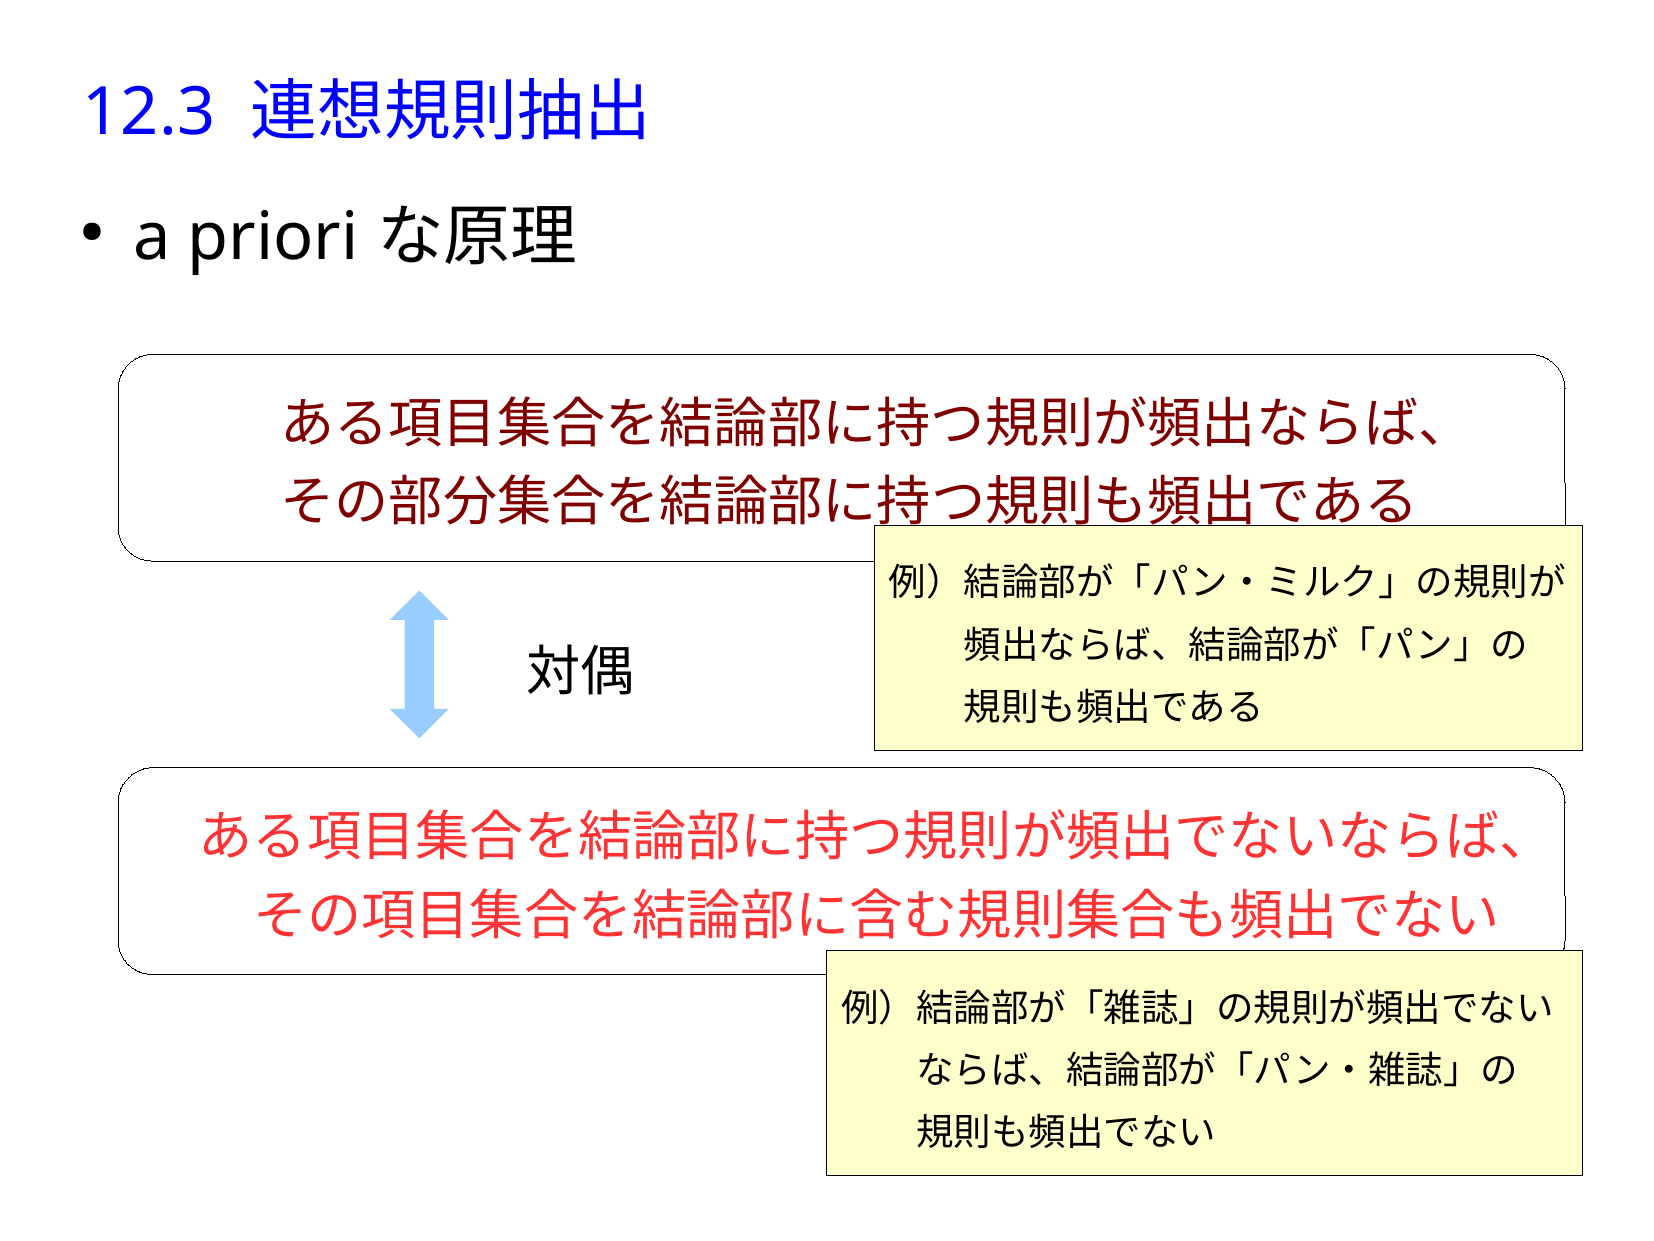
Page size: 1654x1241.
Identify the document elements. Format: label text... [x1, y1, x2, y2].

text_box [389, 590, 449, 739]
text_box 例）結論部が「雑誌」の規則が頻出でない ならば、結論部が「パン・雑誌」の 規則も頻出でない [826, 950, 1583, 1176]
text_box 対偶 [511, 620, 650, 717]
text_box ある項目集合を結論部に持つ規則が頻出でないならば、 その項目集合を結論部に含む規則集合も頻出でない [118, 767, 1566, 975]
title 12.3 連想規則抽出 [82, 40, 1571, 178]
text_box ある項目集合を結論部に持つ規則が頻出ならば、 その部分集合を結論部に持つ規則も頻出である [118, 354, 1566, 562]
list a prioriな原理 [62, 188, 1595, 325]
text_box 例）結論部が「パン・ミルク」の規則が 頻出ならば、結論部が「パン」の 規則も頻出である [874, 525, 1583, 751]
